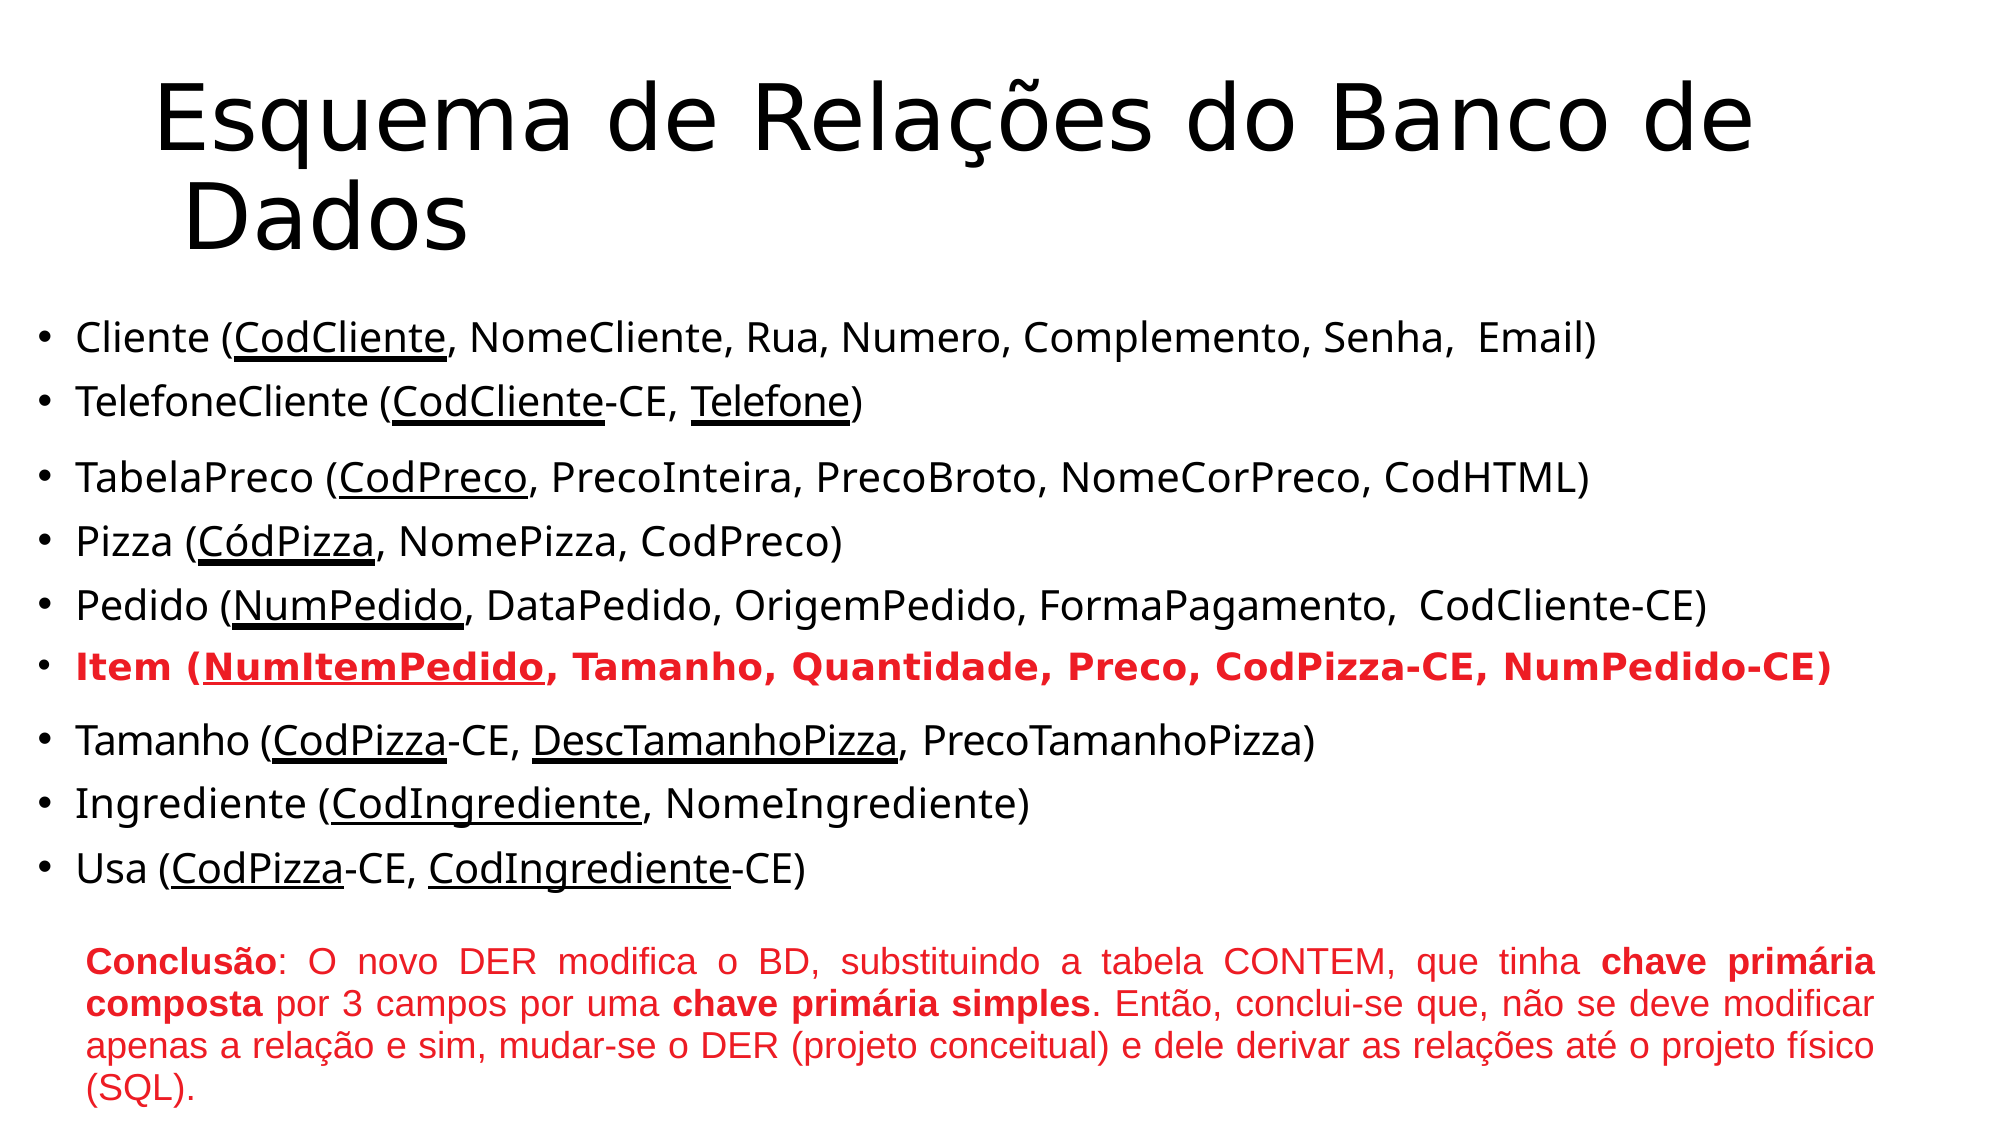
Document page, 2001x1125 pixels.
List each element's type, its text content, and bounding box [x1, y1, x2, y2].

text_box Cliente (CodCliente, NomeCliente, Rua, Numero, Complemento, Senha, Email) TelefoneCliente (CodCliente-CE, Telefone) TabelaPreco (CodPreco, PrecoInteira, PrecoBroto, NomeCorPreco, CodHTML) Pizza (CódPizza, NomePizza, CodPreco) Pedido (NumPedido, DataPedido, OrigemPedido, FormaPagamento, CodCliente-CE) Item (NumItemPedido, Tamanho, Quantidade, Preco, CodPizza-CE, NumPedido-CE) Tamanho (CodPizza-CE, DescTamanhoPizza, PrecoTamanhoPizza) Ingrediente (CodIngrediente, NomeIngrediente) Usa (CodPizza-CE, CodIngrediente-CE) [35, 298, 1973, 892]
text_box Conclusão: O novo DER modifica o BD, substituindo a tabela CONTEM, que tinha chave primária composta por 3 campos por uma chave primária simples. Então, conclui-se que, não se deve modificar apenas a relação e sim, mudar-se o DER (projeto conceitual) e dele derivar as relações até o projeto físico (SQL). [70, 933, 1890, 1116]
title Esquema de Relações do Banco de Dados [150, 55, 1760, 268]
